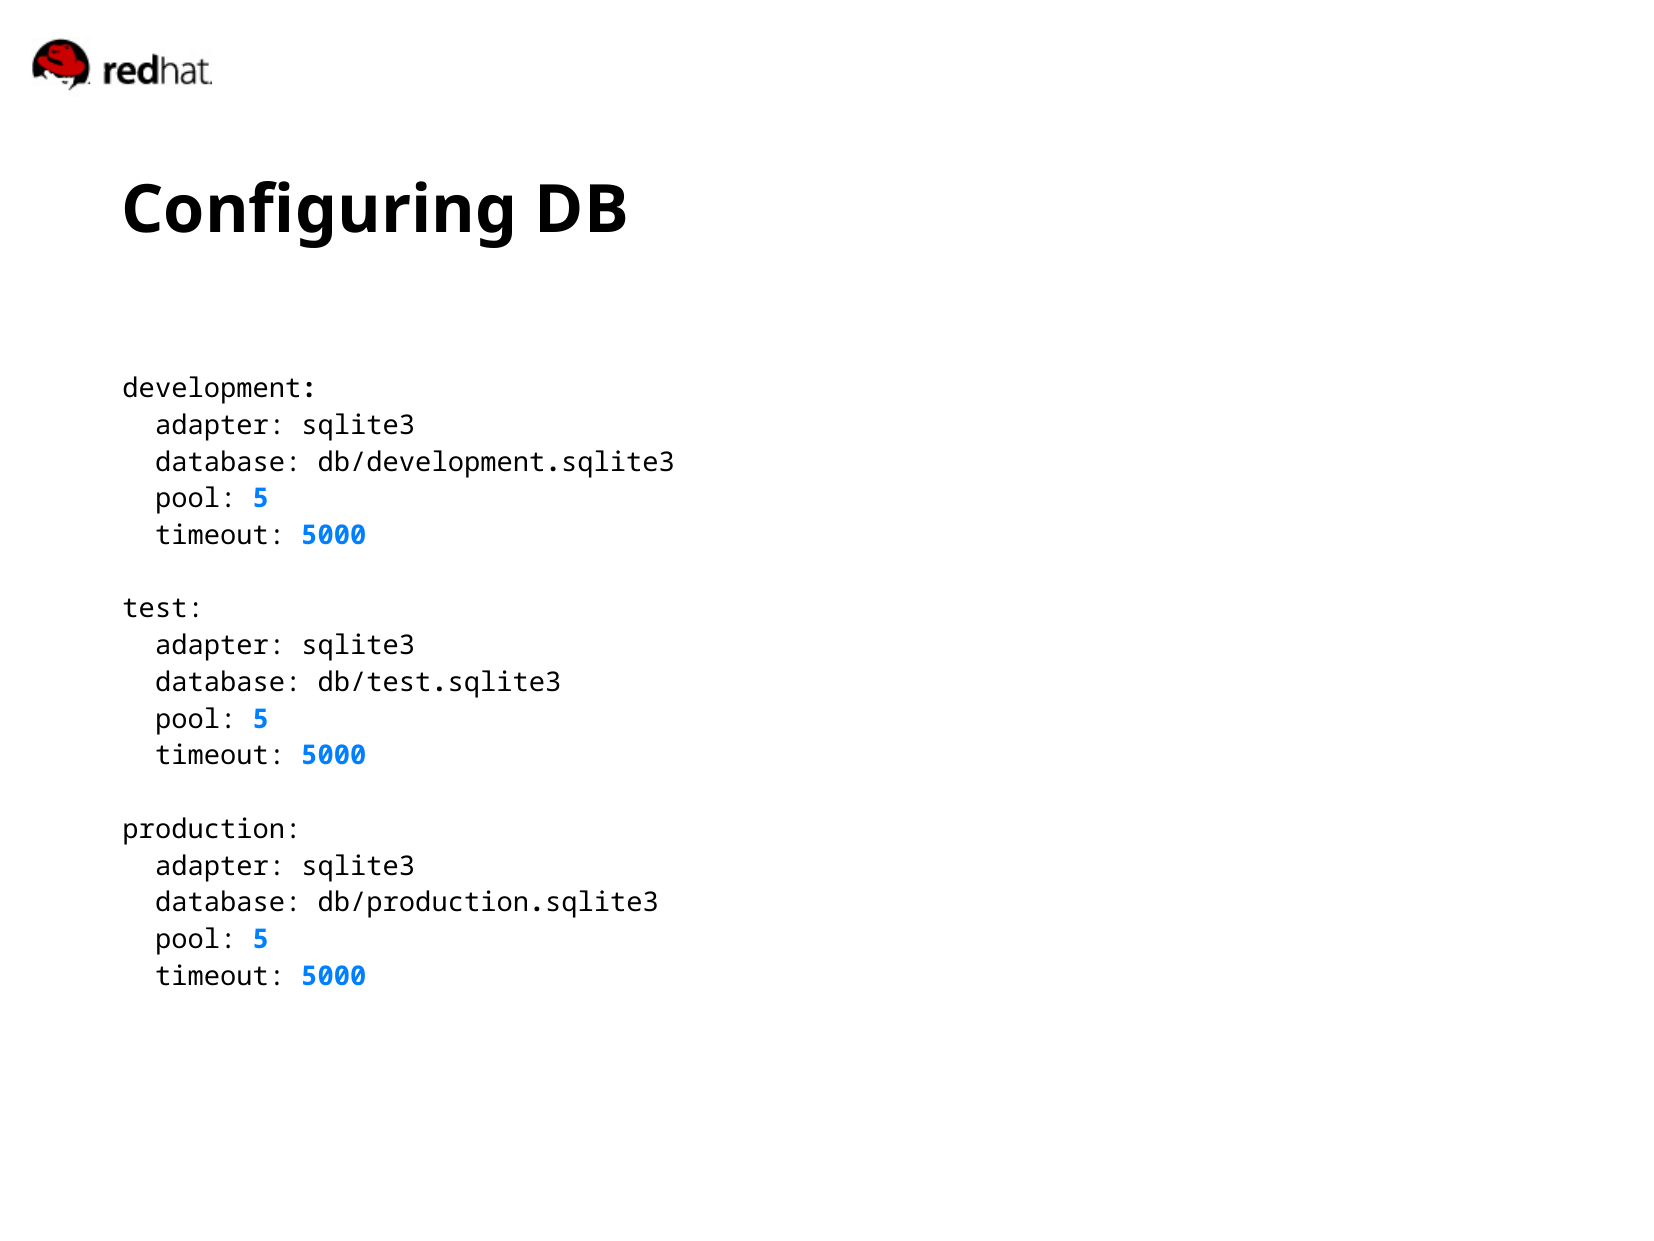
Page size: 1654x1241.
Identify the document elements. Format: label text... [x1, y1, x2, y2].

text_box development: adapter: sqlite3 database: db/development.sqlite3 pool: 5 timeout: 5000 test: adapter: sqlite3 database: db/test.sqlite3 pool: 5 timeout: 5000 production: adapter: sqlite3 database: db/production.sqlite3 pool: 5 timeout: 5000 [122, 368, 676, 901]
picture [31, 37, 212, 98]
title Configuring DB [121, 102, 1534, 310]
